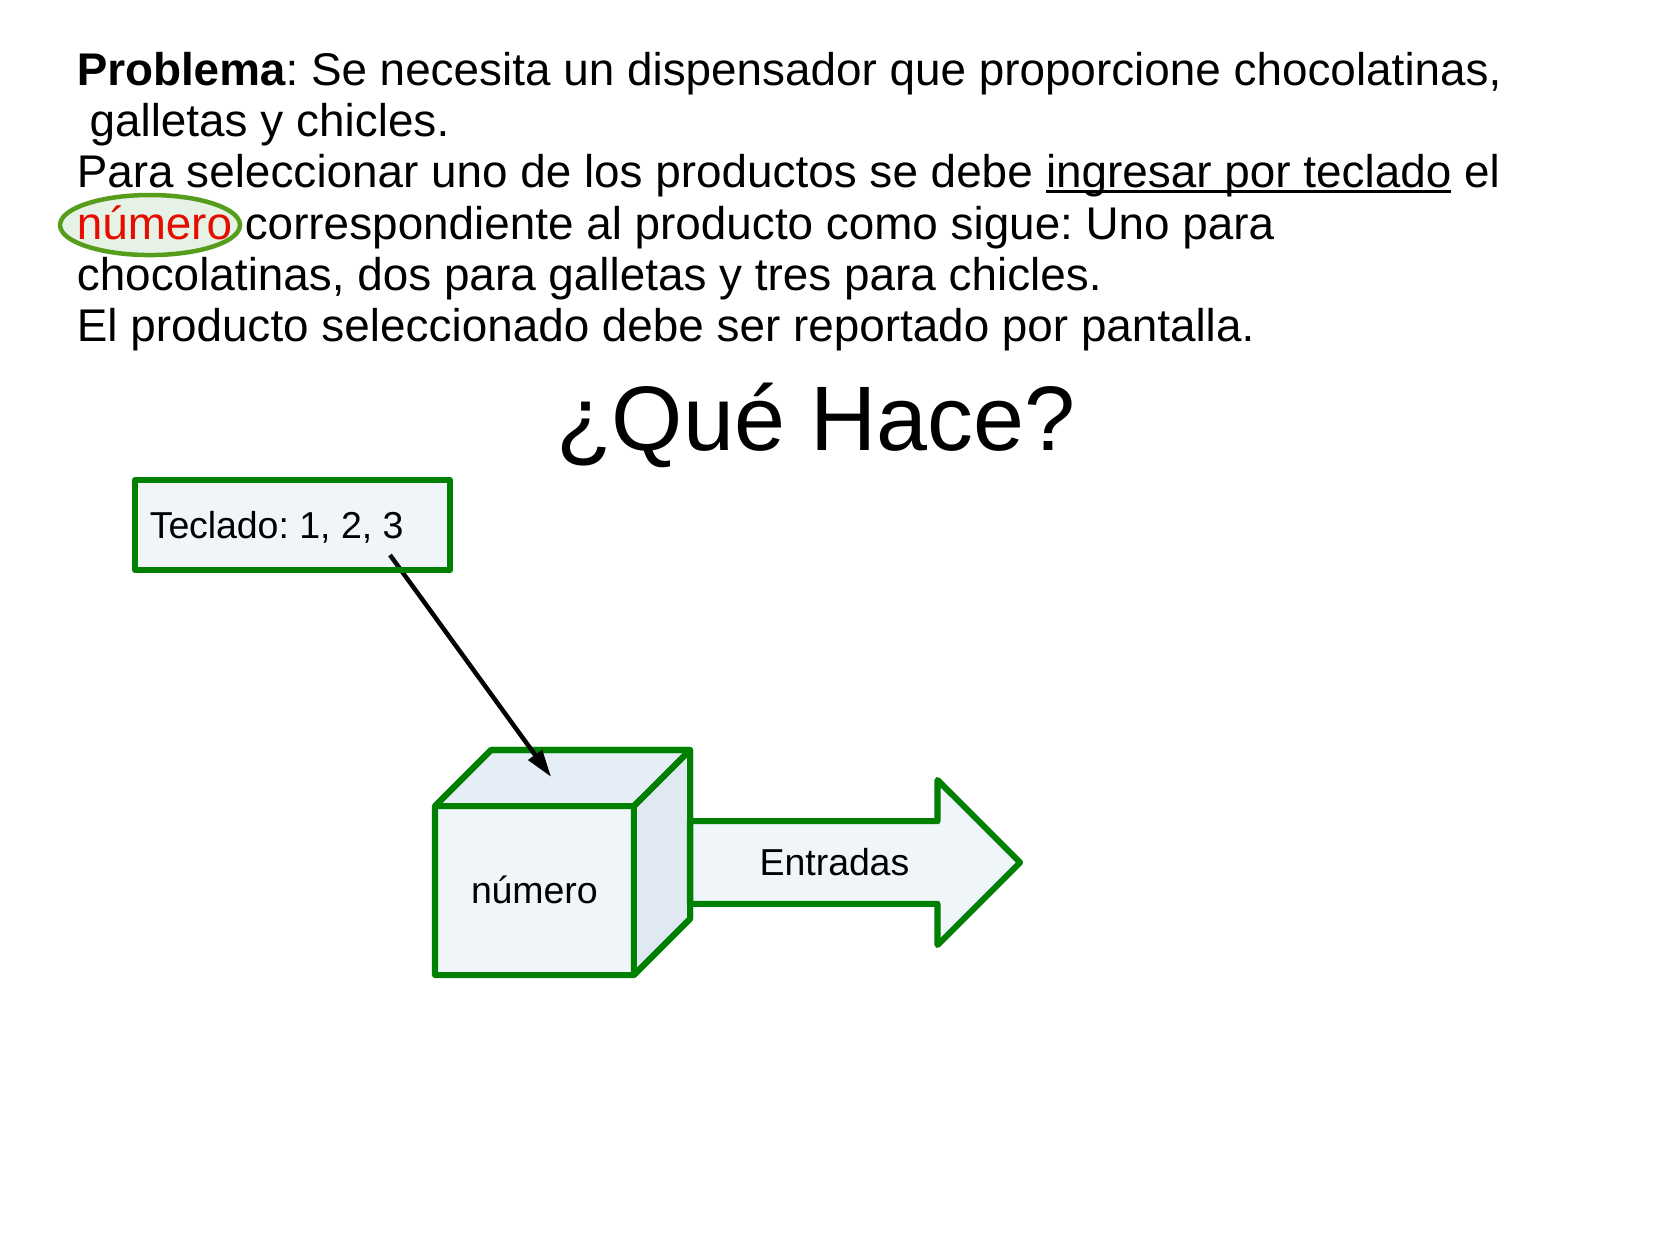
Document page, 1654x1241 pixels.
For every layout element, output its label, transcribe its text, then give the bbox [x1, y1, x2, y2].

text_box Teclado: 1, 2, 3 [135, 480, 451, 571]
title ¿Qué Hace? [71, 315, 1561, 523]
text_box Entradas [691, 780, 1021, 946]
title Condiciones [435, 750, 689, 807]
text_box número [435, 807, 633, 976]
text_box [60, 195, 241, 256]
subtitle Problema: Se necesita un dispensador que proporcione chocolatinas, galletas y chicles. Para seleccionar uno de los productos se debe ingresar por teclado el número correspondiente al producto como sigue: Uno para chocolatinas, dos para galletas y tres para chicles. El producto seleccionado debe ser reportado por pantalla. [76, 43, 1510, 352]
